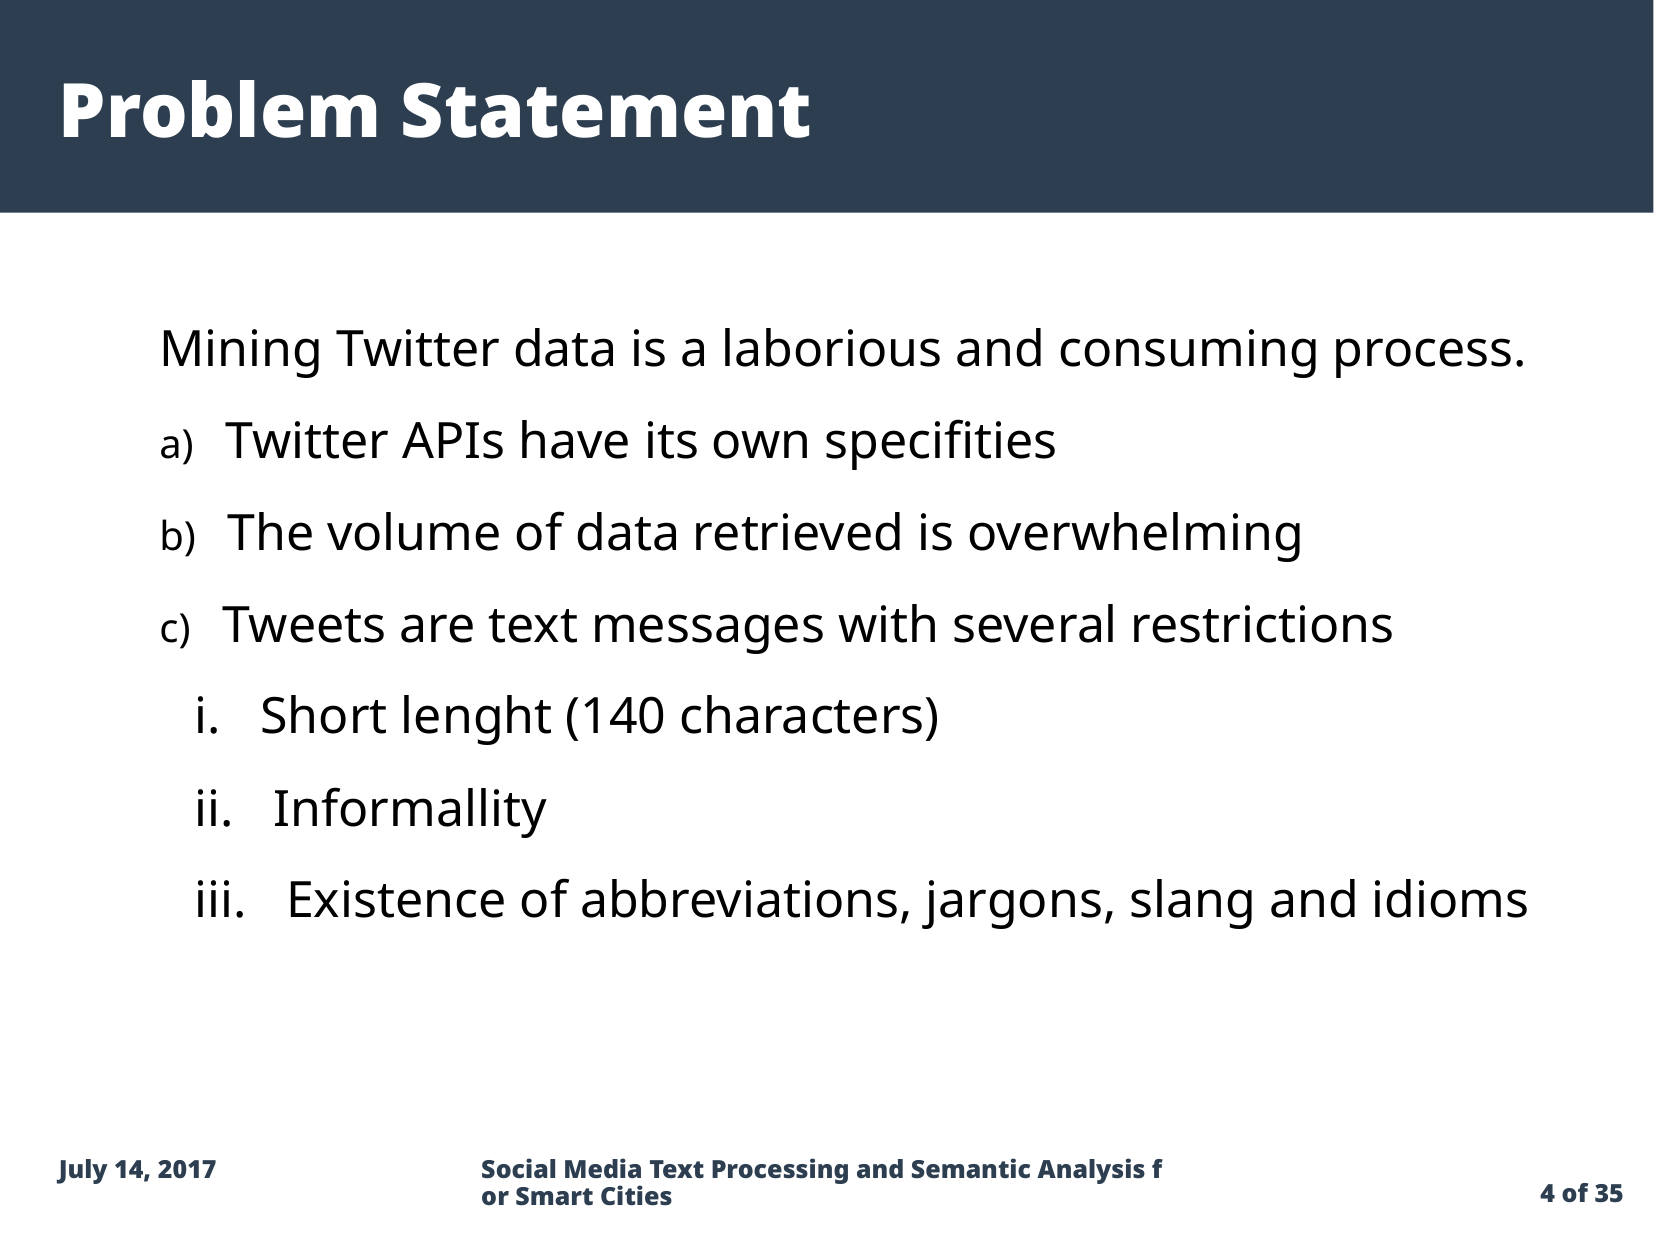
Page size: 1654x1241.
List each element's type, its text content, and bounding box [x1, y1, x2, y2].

text_box Mining Twitter data is a laborious and consuming process. Twitter APIs have its own specifities The volume of data retrieved is overwhelming Tweets are text messages with several restrictions Short lenght (140 characters) Informallity Existence of abbreviations, jargons, slang and idioms [70, 312, 1583, 1028]
title Problem Statement [59, 29, 1595, 187]
